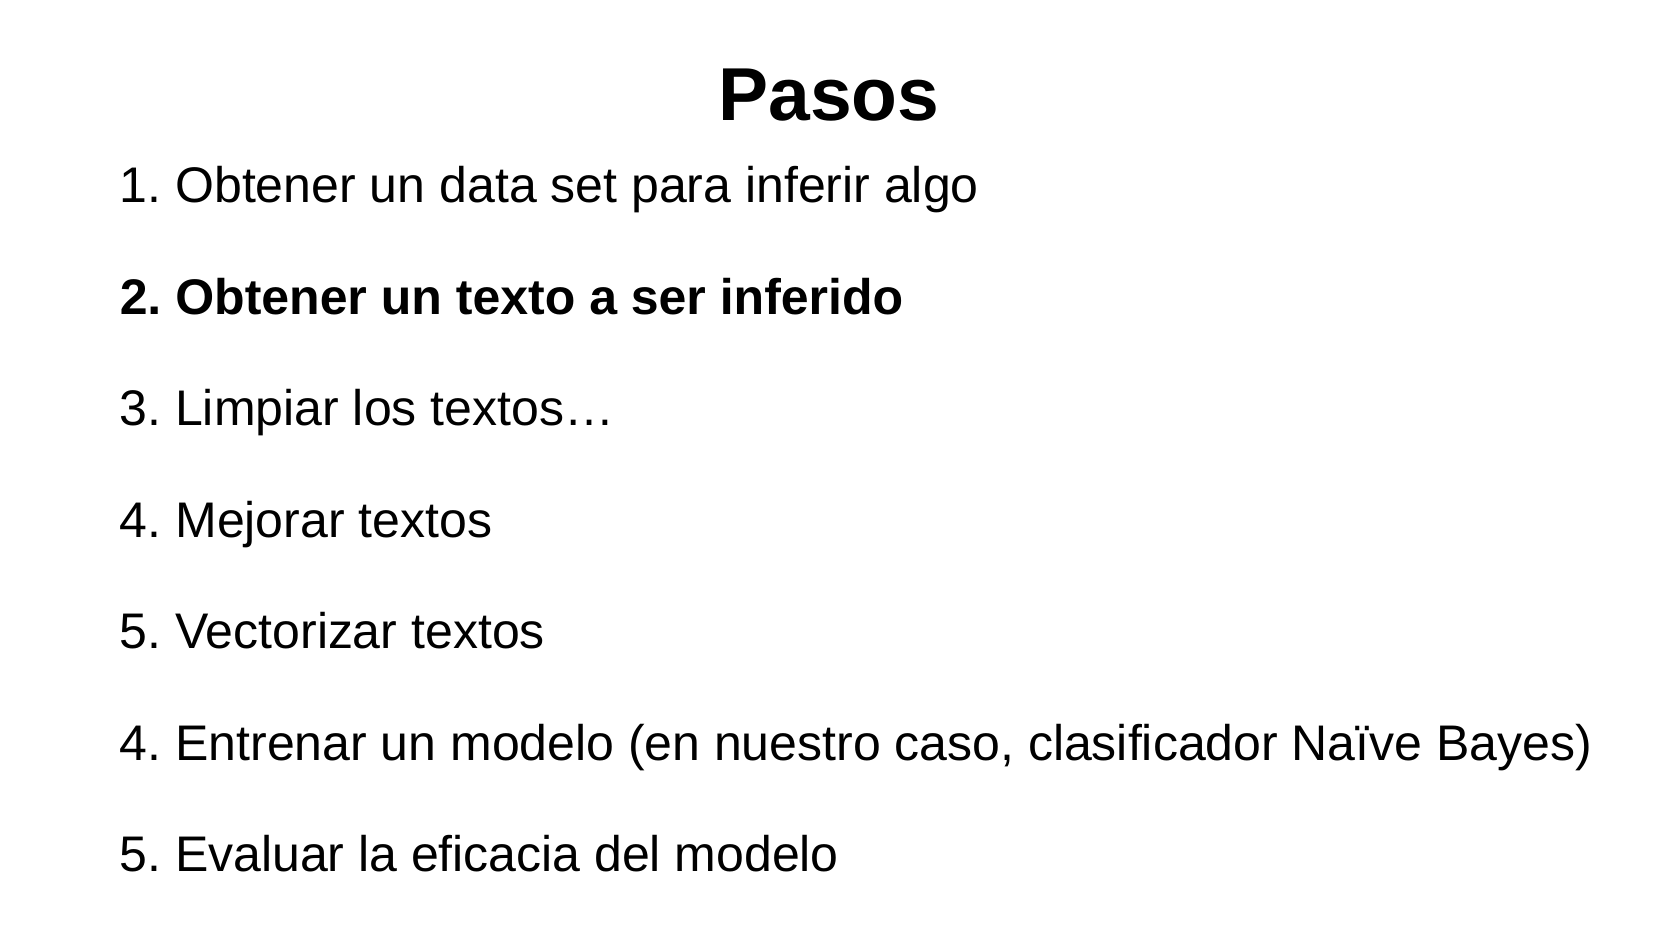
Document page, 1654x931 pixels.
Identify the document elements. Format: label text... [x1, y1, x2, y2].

text_box Pasos [703, 45, 1246, 150]
text_box 1. Obtener un data set para inferir algo 2. Obtener un texto a ser inferido 3. Limpiar los textos… 4. Mejorar textos 5. Vectorizar textos 4. Entrenar un modelo (en nuestro caso, clasificador Naïve Bayes) 5. Evaluar la eficacia del modelo 6. ¡Predecir! [105, 150, 1621, 871]
